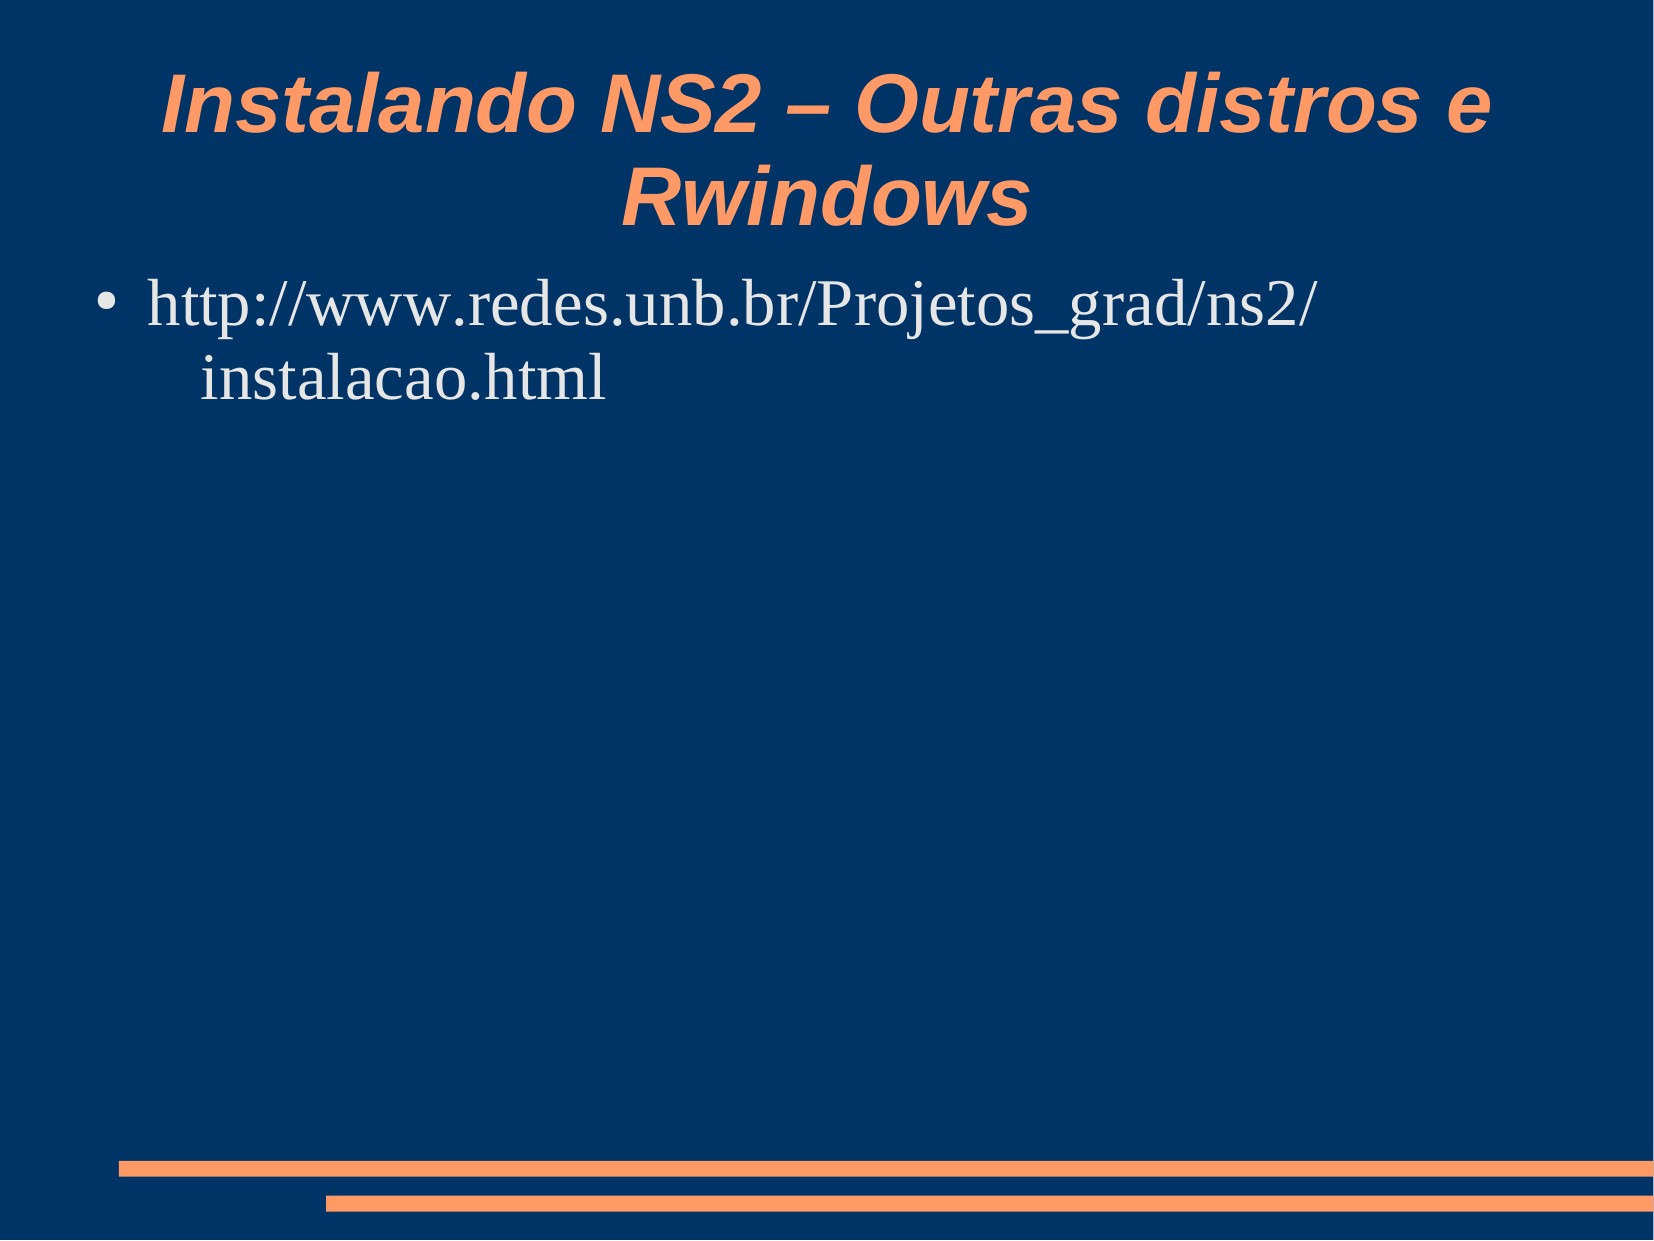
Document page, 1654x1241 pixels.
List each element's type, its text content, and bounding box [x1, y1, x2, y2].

title Instalando NS2 – Outras distros e Rwindows [121, 46, 1534, 254]
list http://www.redes.unb.br/Projetos_grad/ns2/instalacao.html [59, 265, 1561, 1132]
